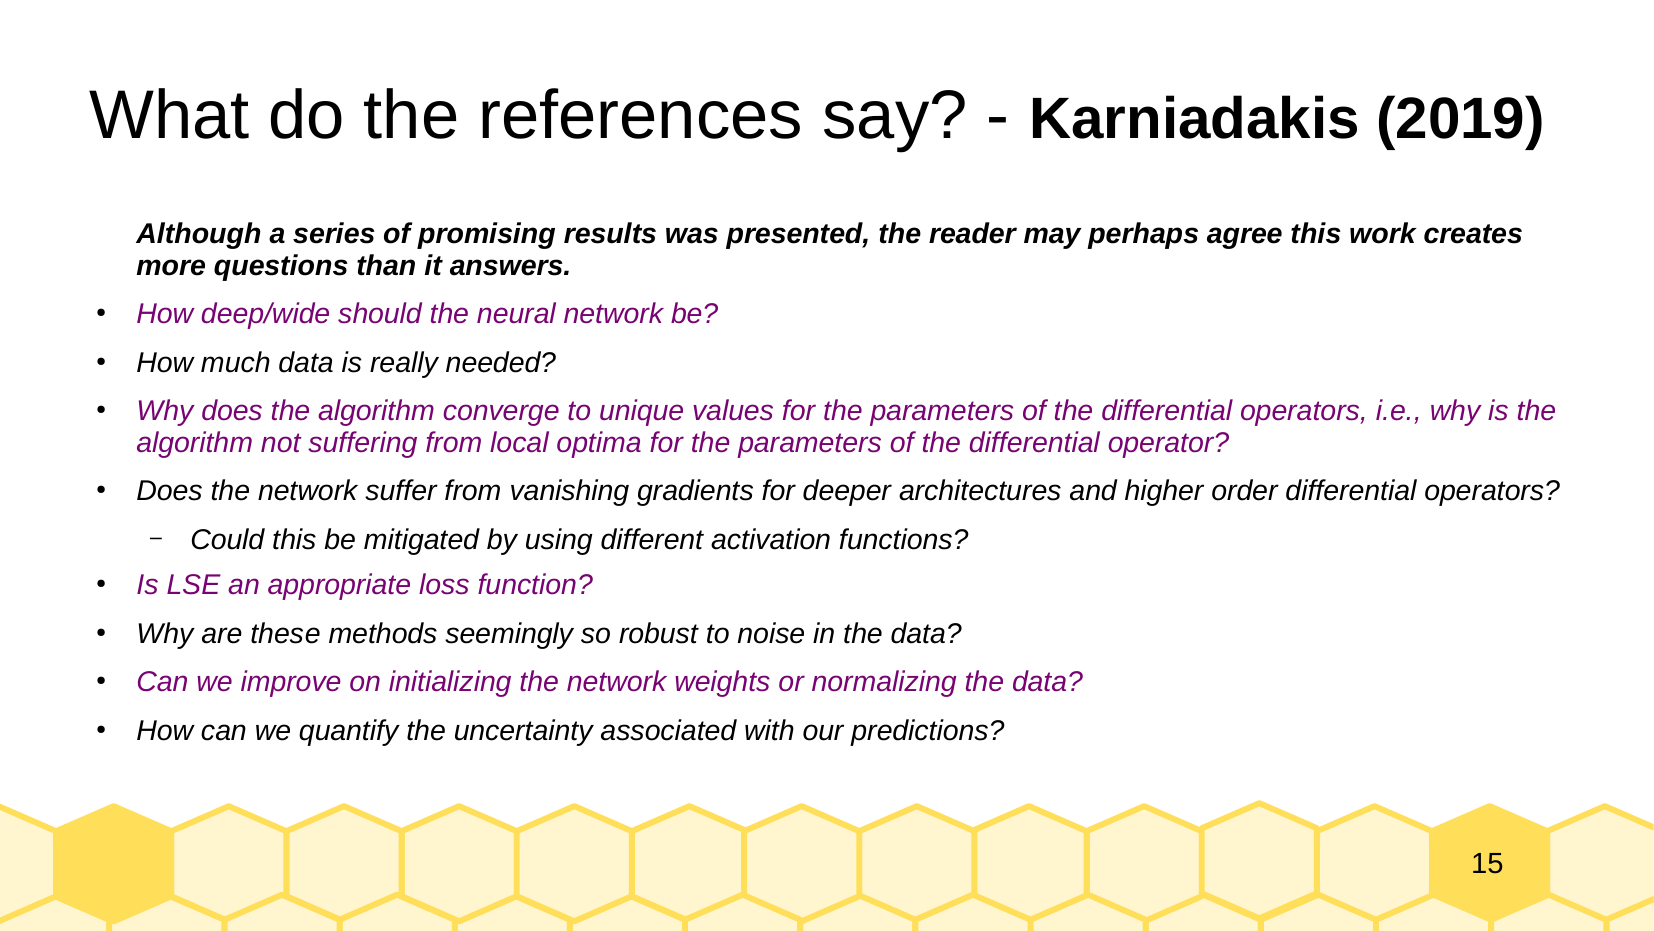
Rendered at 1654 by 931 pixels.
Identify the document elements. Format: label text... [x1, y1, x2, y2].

list Although a series of promising results was presented, the reader may perhaps agree this work creates more questions than it answers. How deep/wide should the neural network be? How much data is really needed? Why does the algorithm converge to unique values for the parameters of the differential operators, i.e., why is the algorithm not suffering from local optima for the parameters of the differential operator? Does the network suffer from vanishing gradients for deeper architectures and higher order differential operators? Could this be mitigated by using different activation functions? Is LSE an appropriate loss function? Why are thes e methods seemingly so robust to noise in the data? Can we improve on initializing the network weights or normalizing the data? How can we quantify the uncertainty associated with our predictions? [82, 217, 1571, 758]
title What do the references say? - Karniadakis (2019) [82, 37, 1571, 193]
